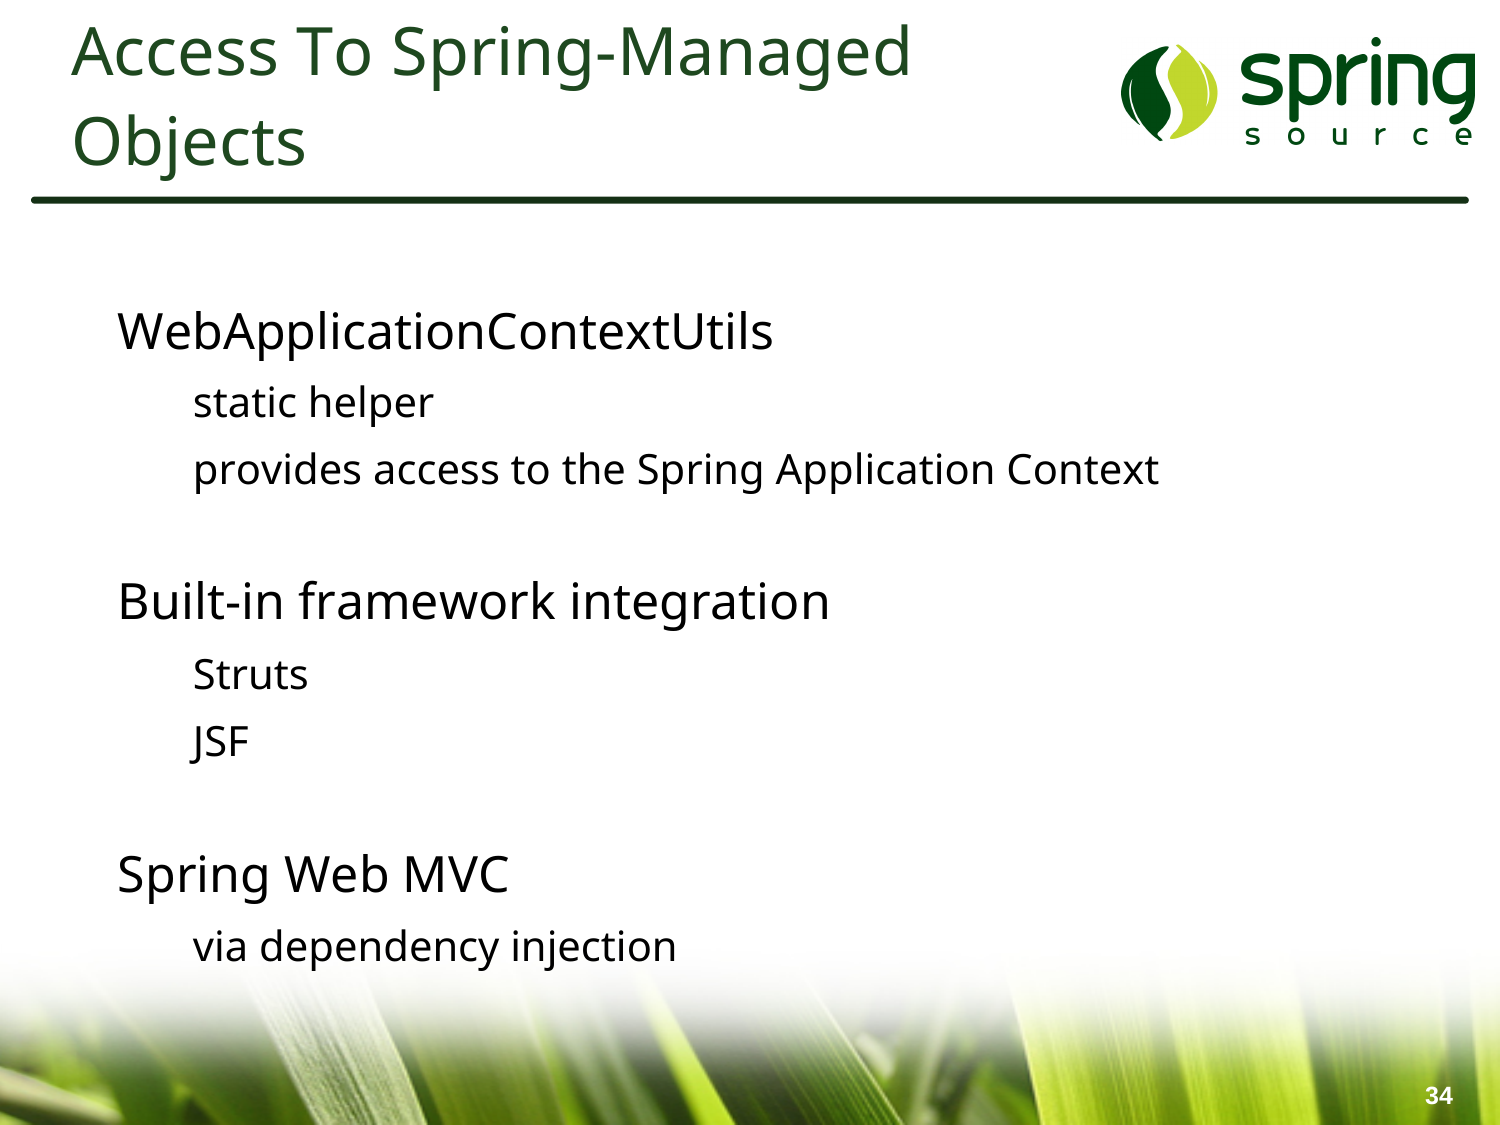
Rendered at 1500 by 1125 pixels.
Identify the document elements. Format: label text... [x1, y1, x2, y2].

title Access To Spring-Managed Objects [56, 5, 1089, 184]
list WebApplicationContextUtils static helper provides access to the Spring Application Context Built-in framework integration Struts JSF Spring Web MVC via dependency injection [103, 292, 1394, 956]
picture [1121, 37, 1475, 145]
picture [0, 944, 1500, 1125]
